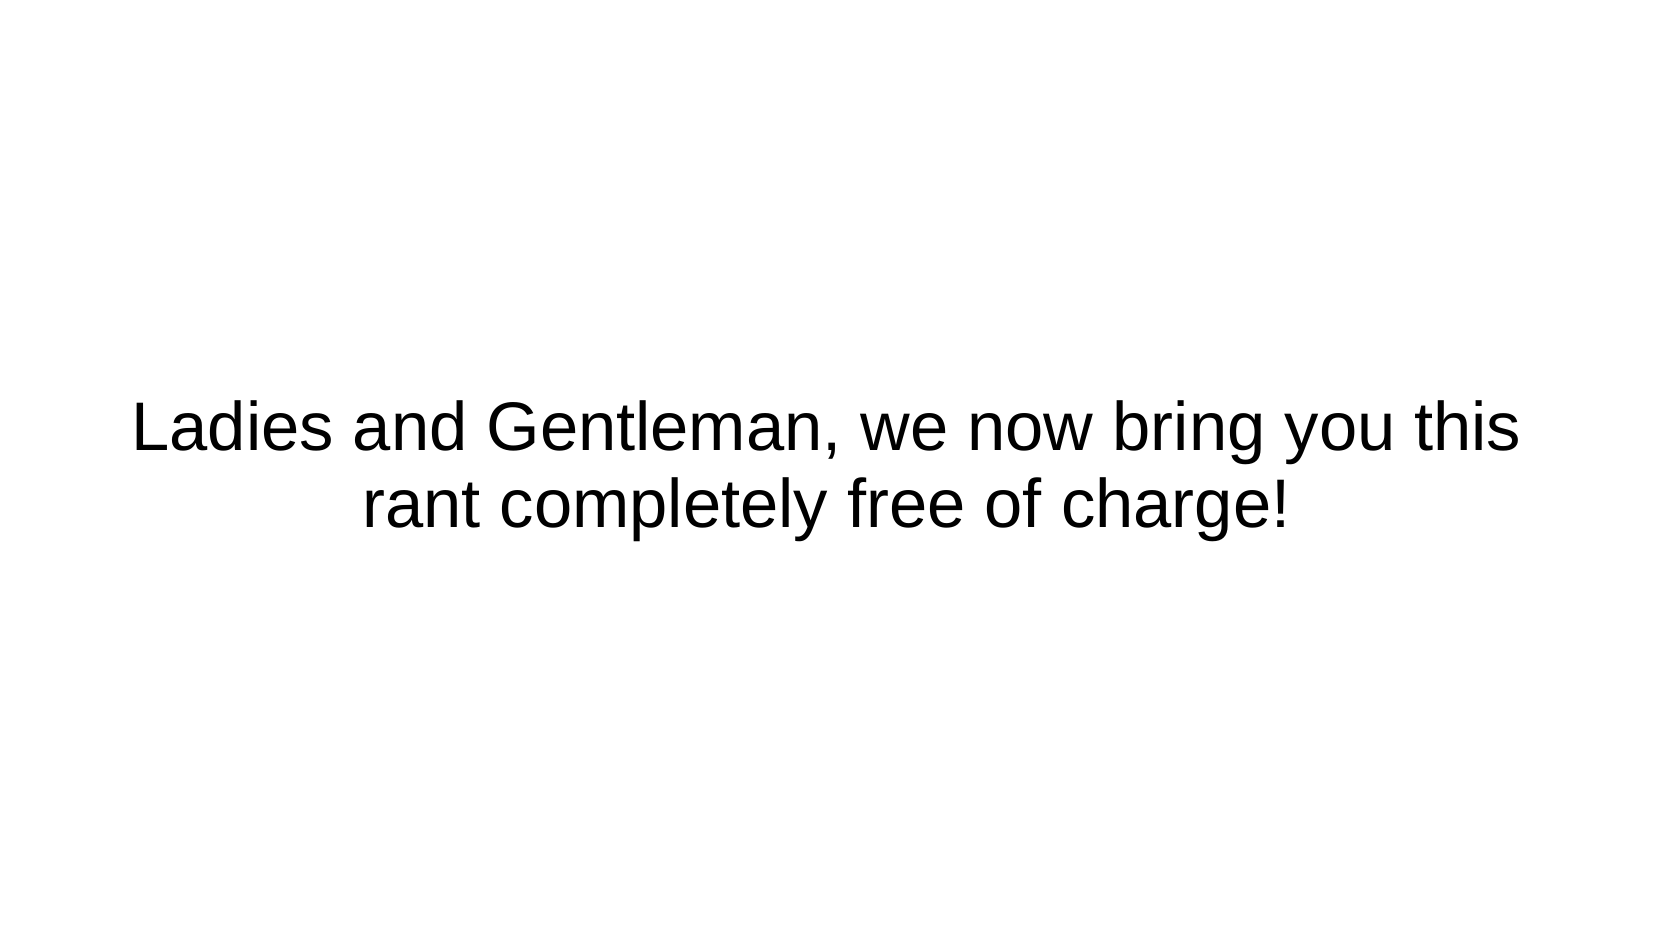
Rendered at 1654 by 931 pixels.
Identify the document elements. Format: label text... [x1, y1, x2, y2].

title Ladies and Gentleman, we now bring you this rant completely free of charge! [82, 387, 1571, 543]
